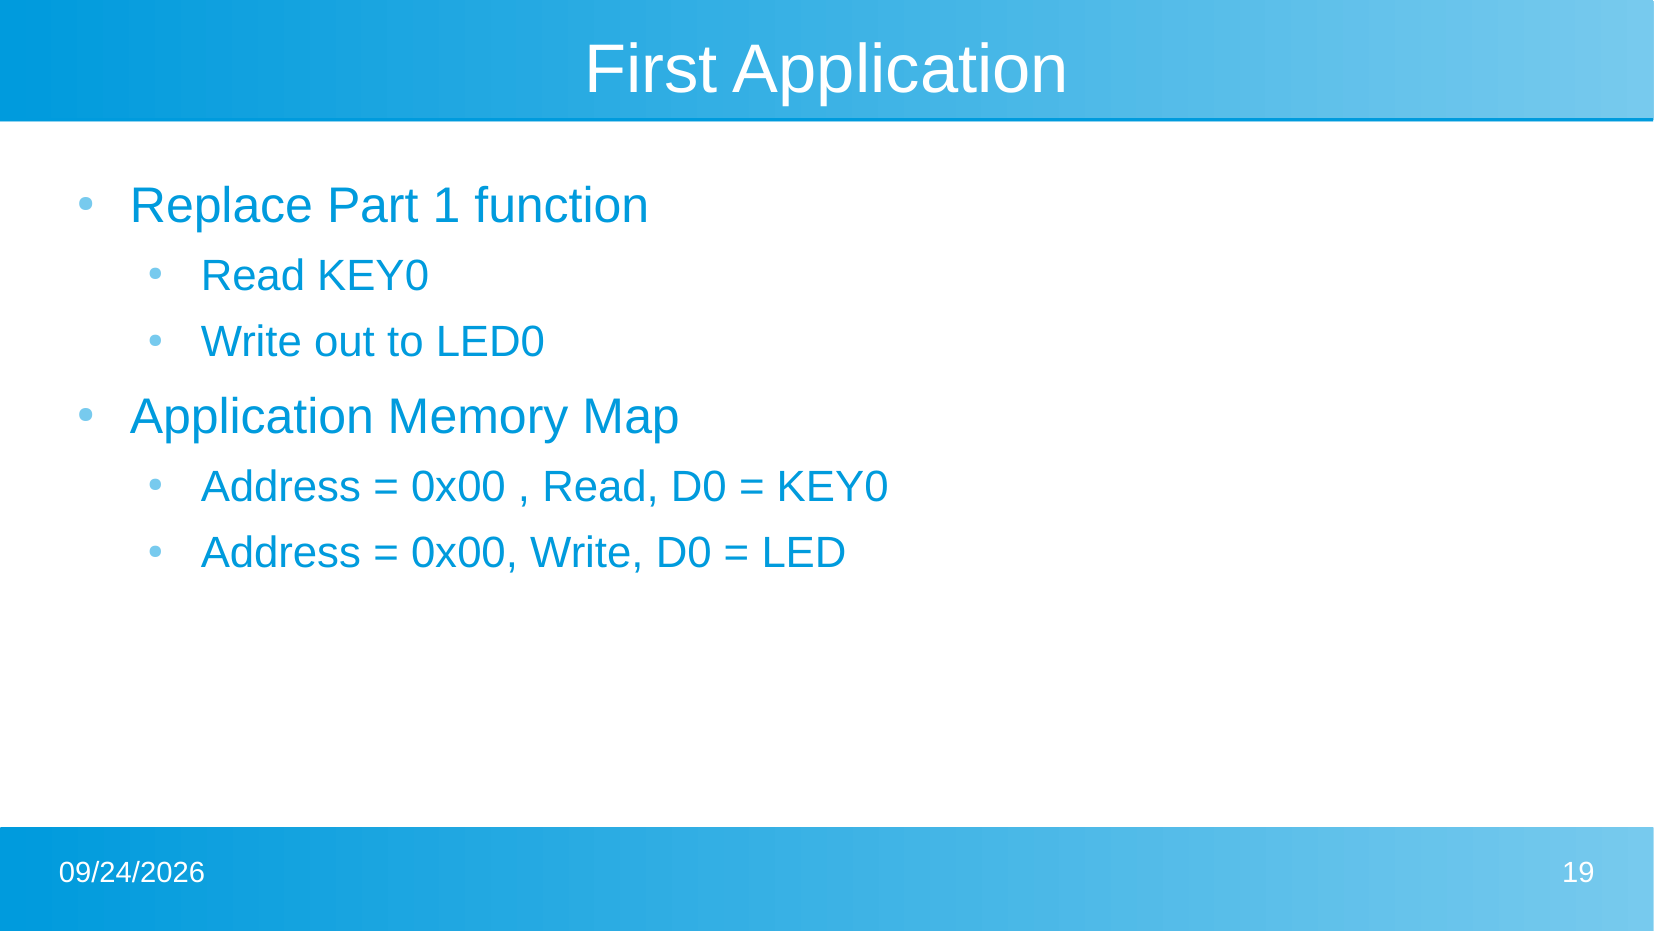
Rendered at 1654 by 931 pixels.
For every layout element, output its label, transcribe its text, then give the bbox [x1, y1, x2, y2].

title First Application [59, 29, 1595, 108]
list Replace Part 1 function Read KEY0 Write out to LED0 Application Memory Map Address = 0x00 , Read, D0 = KEY0 Address = 0x00, Write, D0 = LED [59, 177, 1595, 768]
